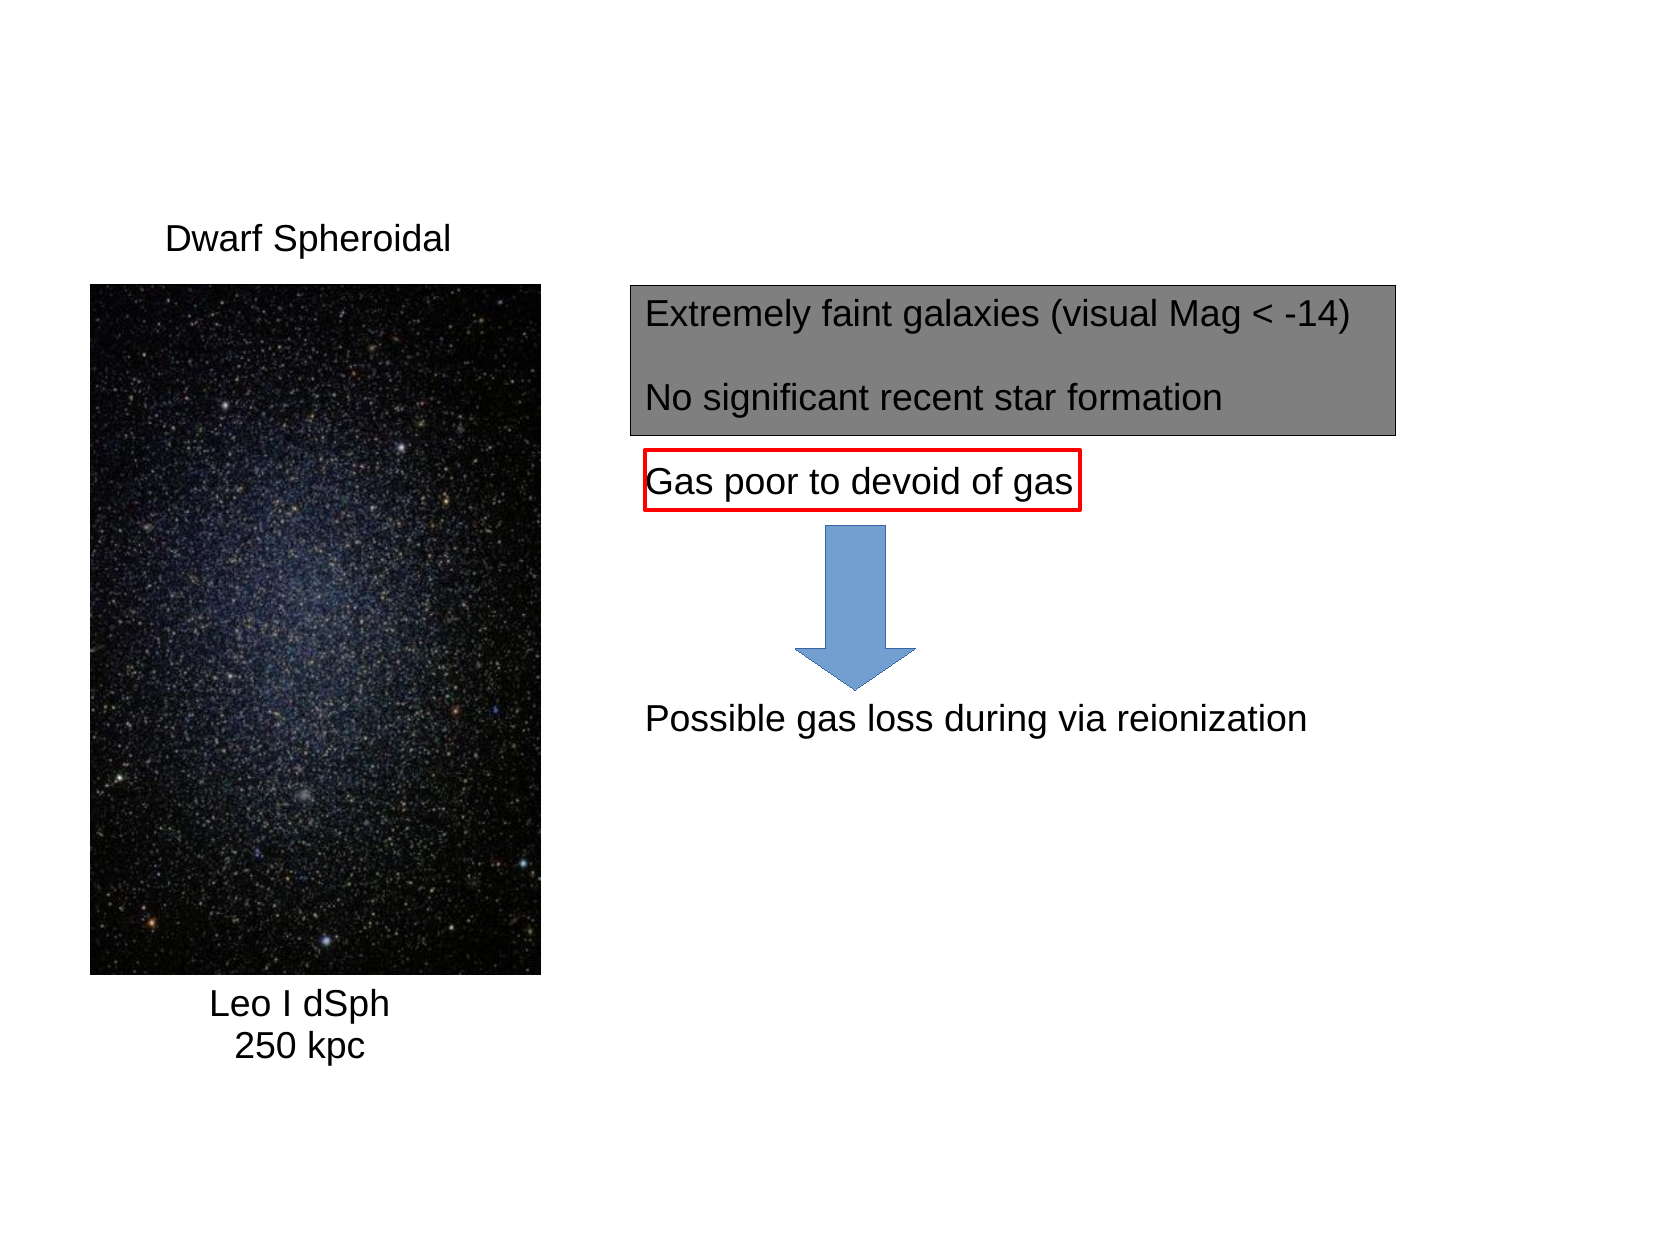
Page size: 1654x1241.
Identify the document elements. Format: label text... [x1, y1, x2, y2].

text_box Possible gas loss during via reionization [630, 690, 1323, 747]
text_box [795, 525, 916, 691]
text_box [645, 450, 1081, 511]
text_box Extremely faint galaxies (visual Mag < -14) No significant recent star formation Gas poor to devoid of gas [630, 436, 1367, 594]
text_box Dwarf Spheroidal [150, 210, 467, 267]
picture [90, 284, 541, 976]
text_box [630, 285, 1396, 436]
text_box Leo I dSph 250 kpc [194, 975, 406, 1104]
